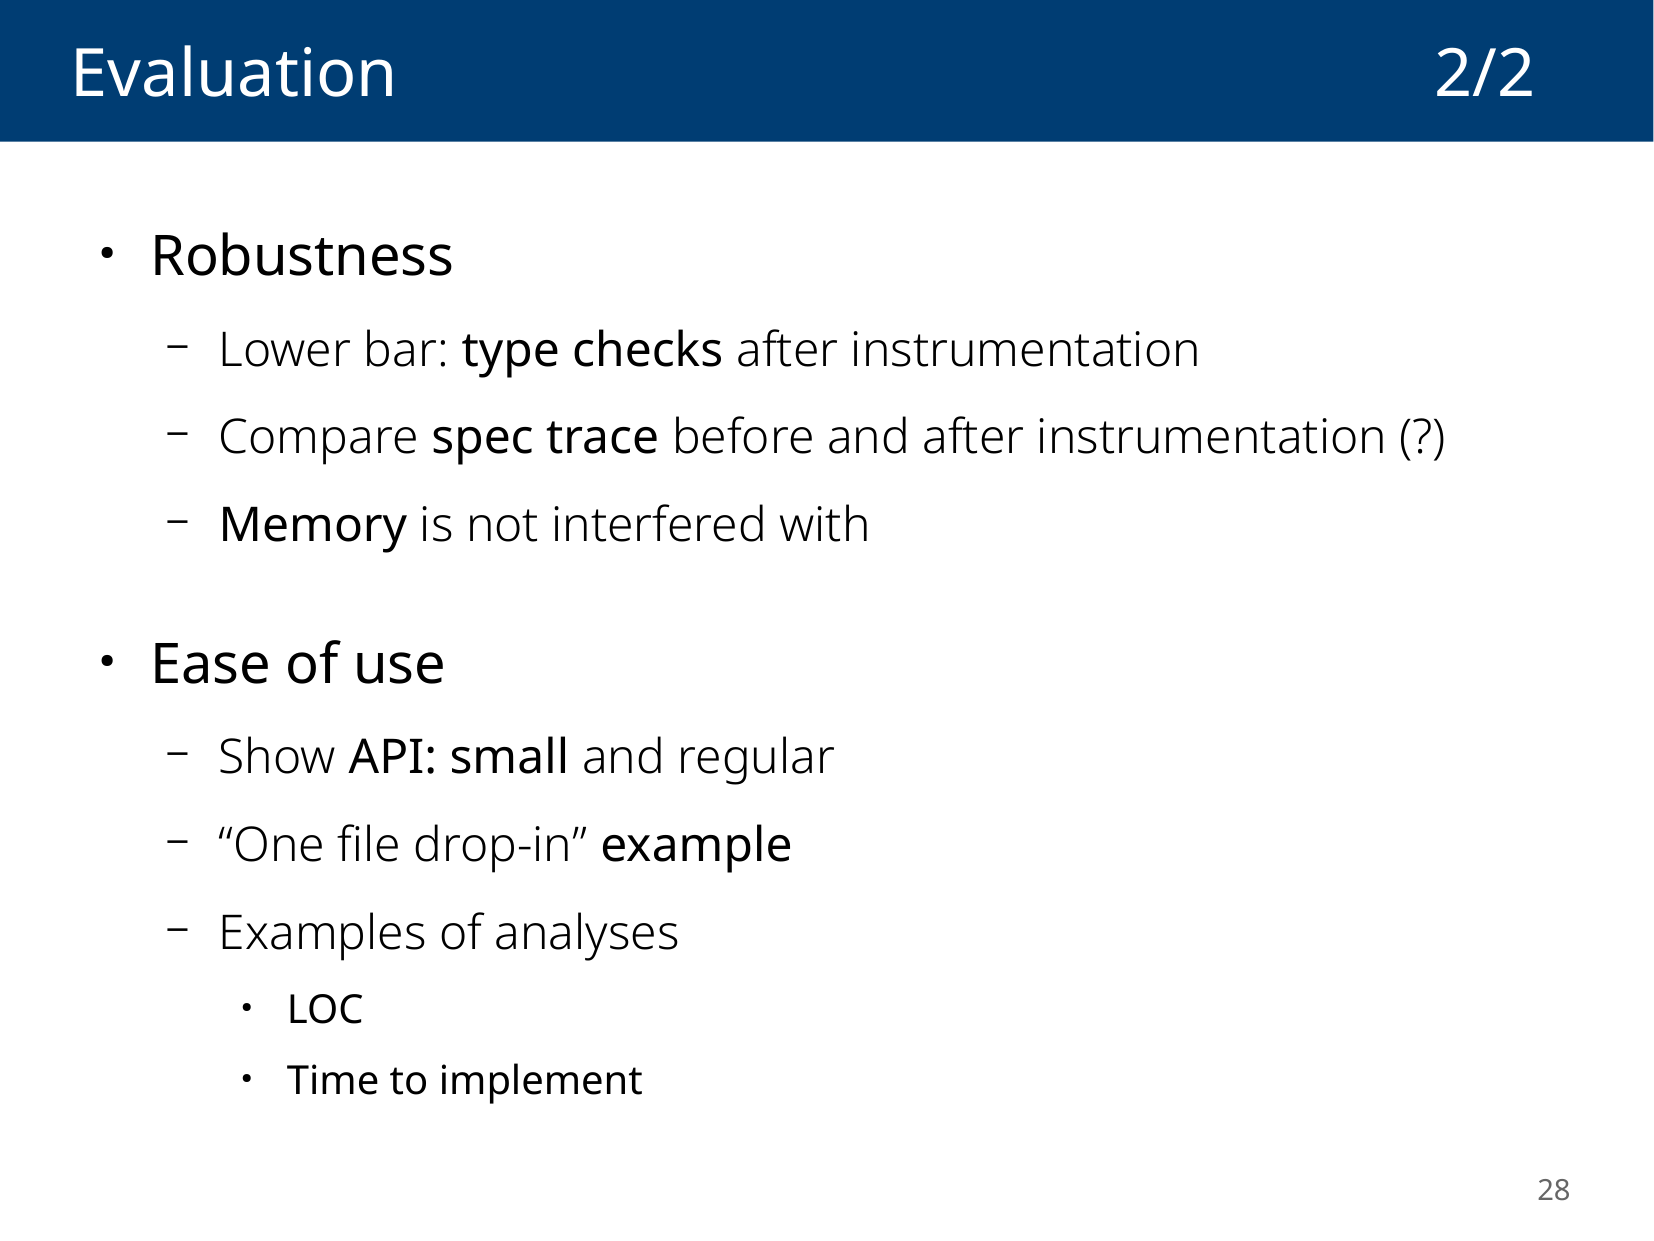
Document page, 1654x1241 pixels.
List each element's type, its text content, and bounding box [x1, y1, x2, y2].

list Robustness Lower bar: type checks after instrumentation Compare spec trace before and after instrumentation (?) Memory is not interfered with Ease of use Show API: small and regular “One file drop-in” example Examples of analyses LOC Time to implement [82, 212, 1571, 1111]
title Evaluation 2/2 [0, 0, 1654, 142]
